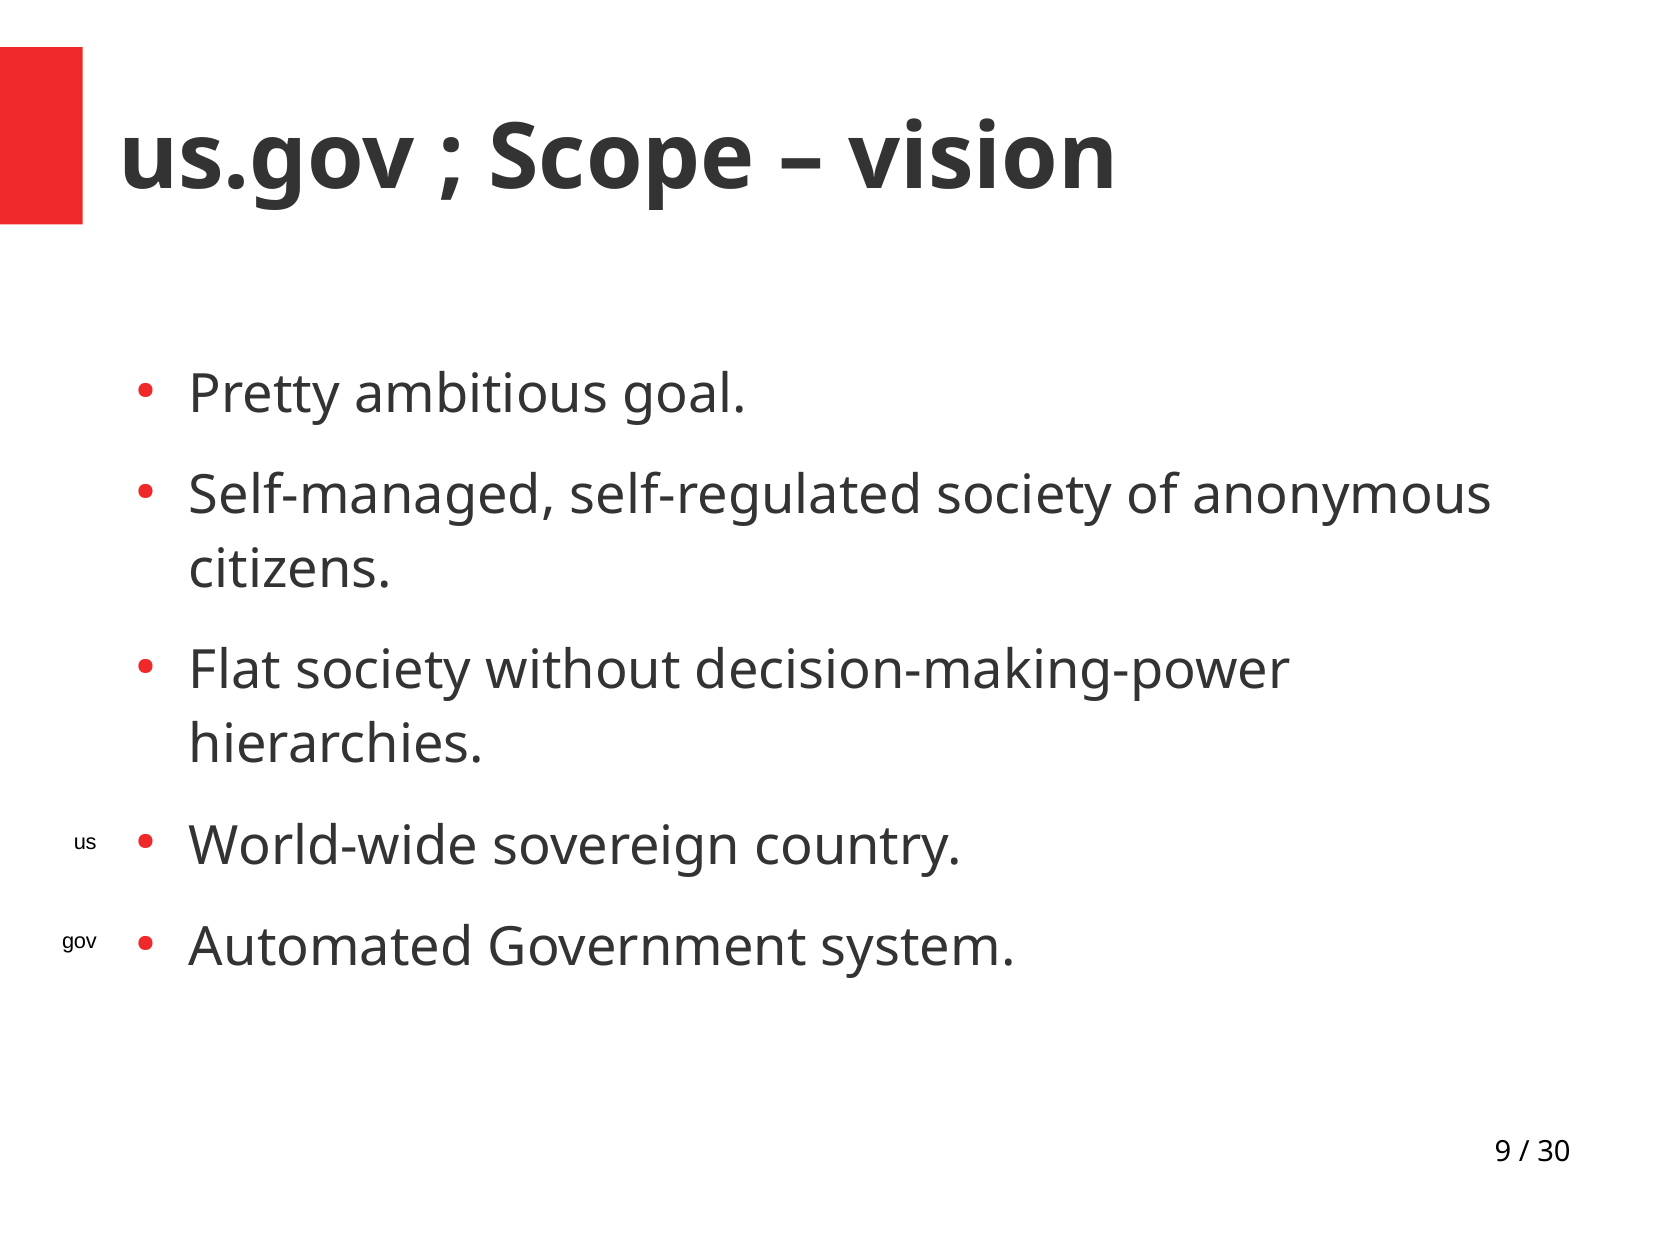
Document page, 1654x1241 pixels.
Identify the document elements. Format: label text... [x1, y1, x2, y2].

list Pretty ambitious goal. Self-managed, self-regulated society of anonymous citizens. Flat society without decision-making-power hierarchies. World-wide sovereign country. Automated Government system. [118, 354, 1536, 1074]
text_box us [59, 822, 127, 875]
title us.gov ; Scope – vision [118, 49, 1571, 257]
text_box gov [47, 921, 112, 961]
